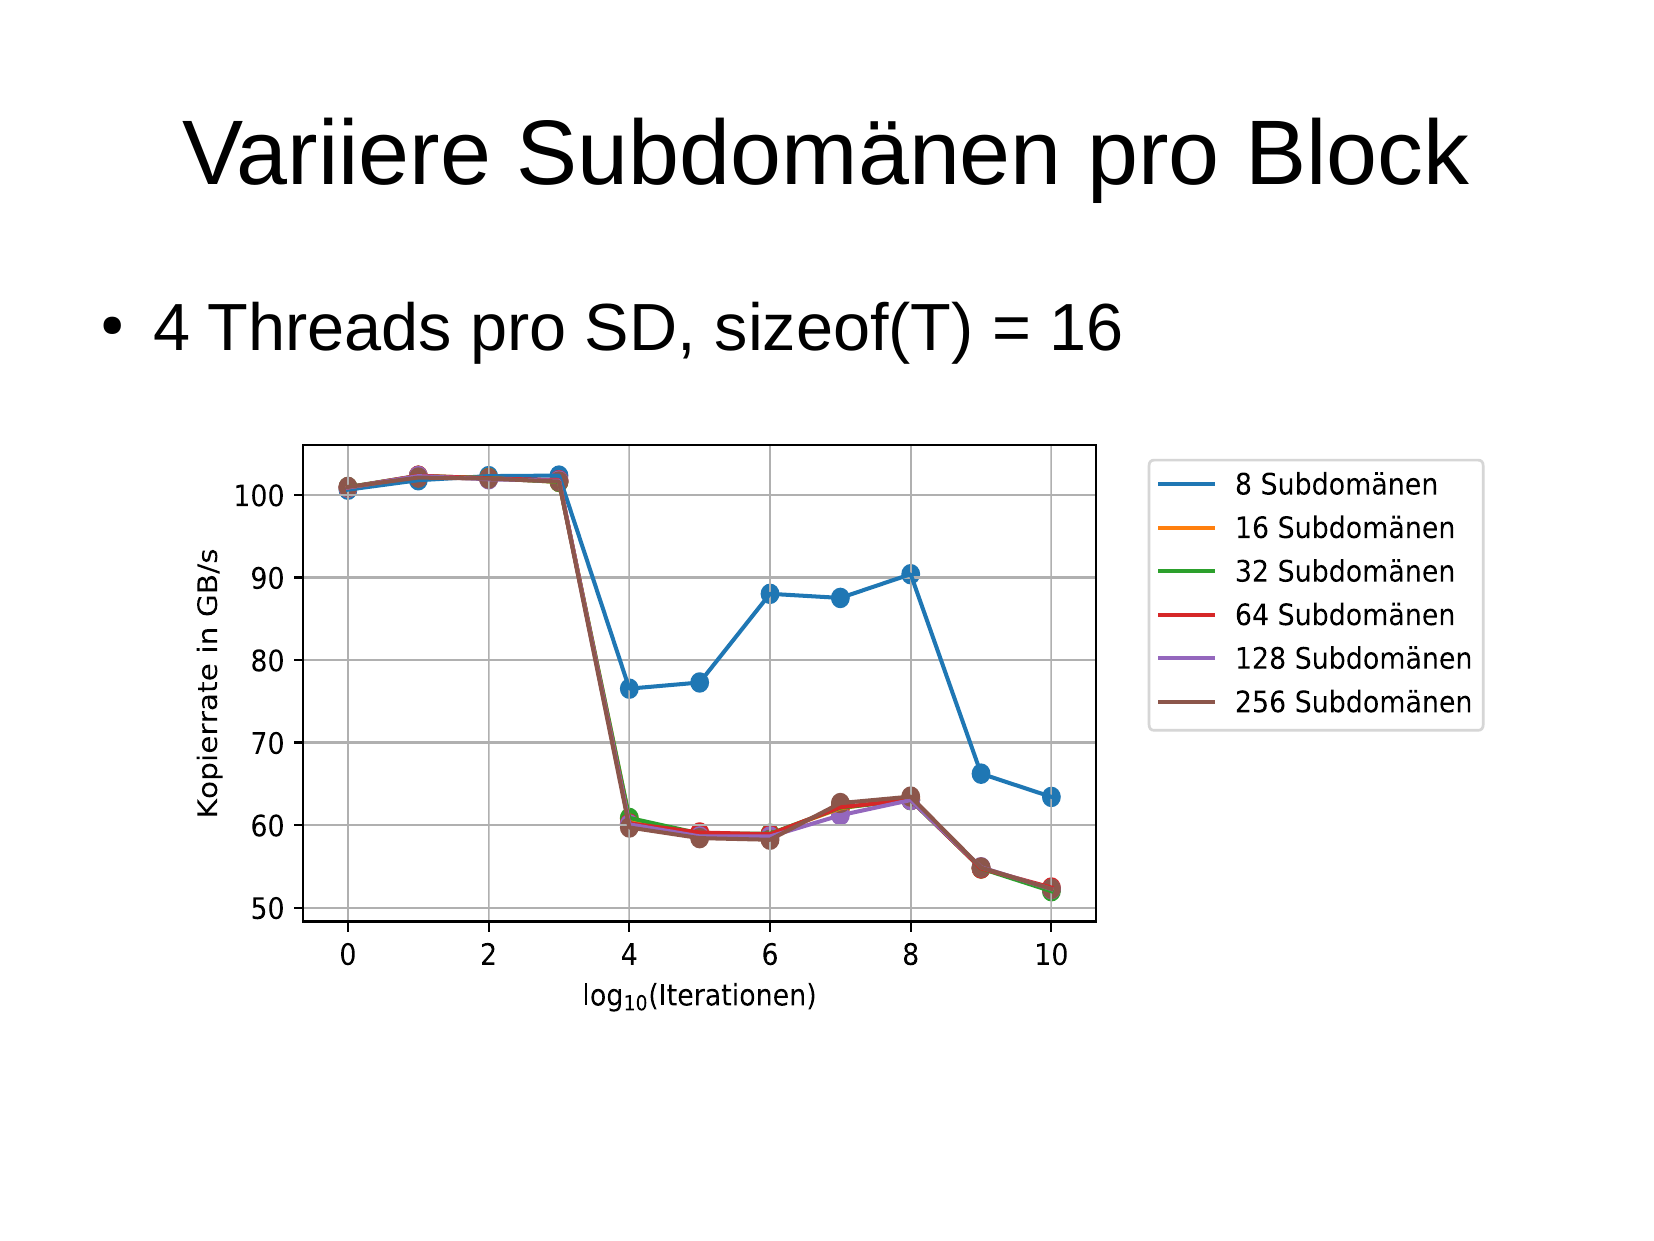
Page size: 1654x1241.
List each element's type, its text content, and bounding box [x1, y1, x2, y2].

picture [177, 413, 1502, 1031]
title Variiere Subdomänen pro Block [82, 49, 1571, 257]
list 4 Threads pro SD, sizeof(T) = 16 [82, 290, 1571, 1109]
